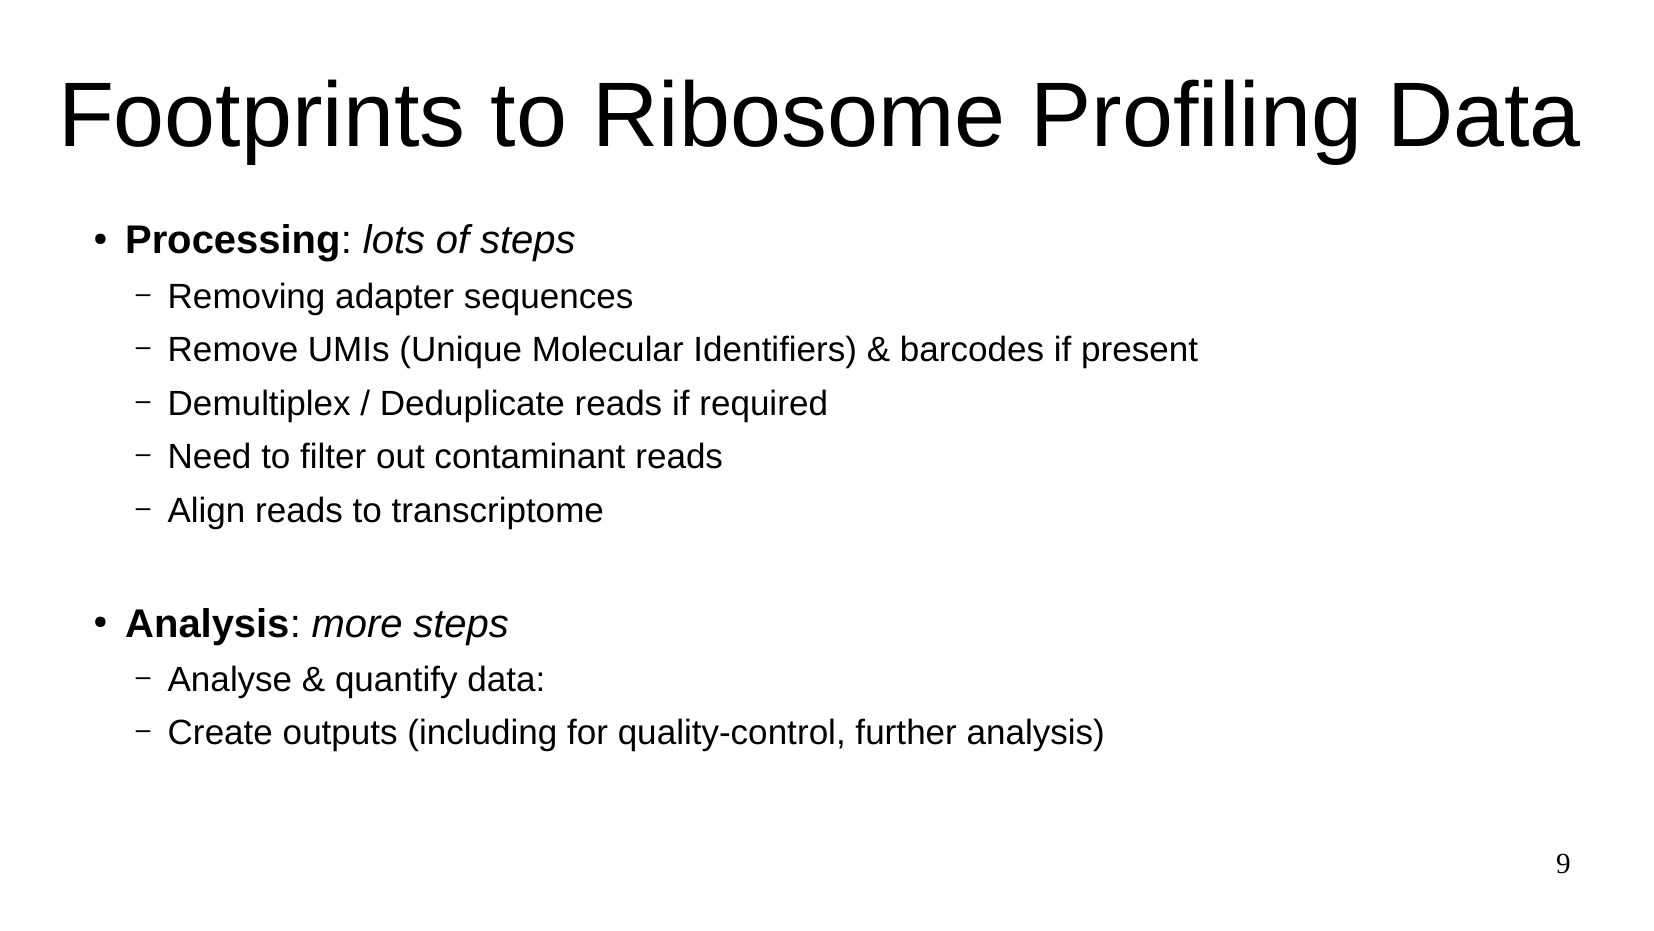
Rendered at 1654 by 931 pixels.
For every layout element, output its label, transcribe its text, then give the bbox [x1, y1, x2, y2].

list Processing: lots of steps Removing adapter sequences Remove UMIs (Unique Molecular Identifiers) & barcodes if present Demultiplex / Deduplicate reads if required Need to filter out contaminant reads Align reads to transcriptome Analysis: more steps Analyse & quantify data: Create outputs (including for quality-control, further analysis) [82, 218, 1571, 758]
title Footprints to Ribosome Profiling Data [35, 12, 1607, 218]
